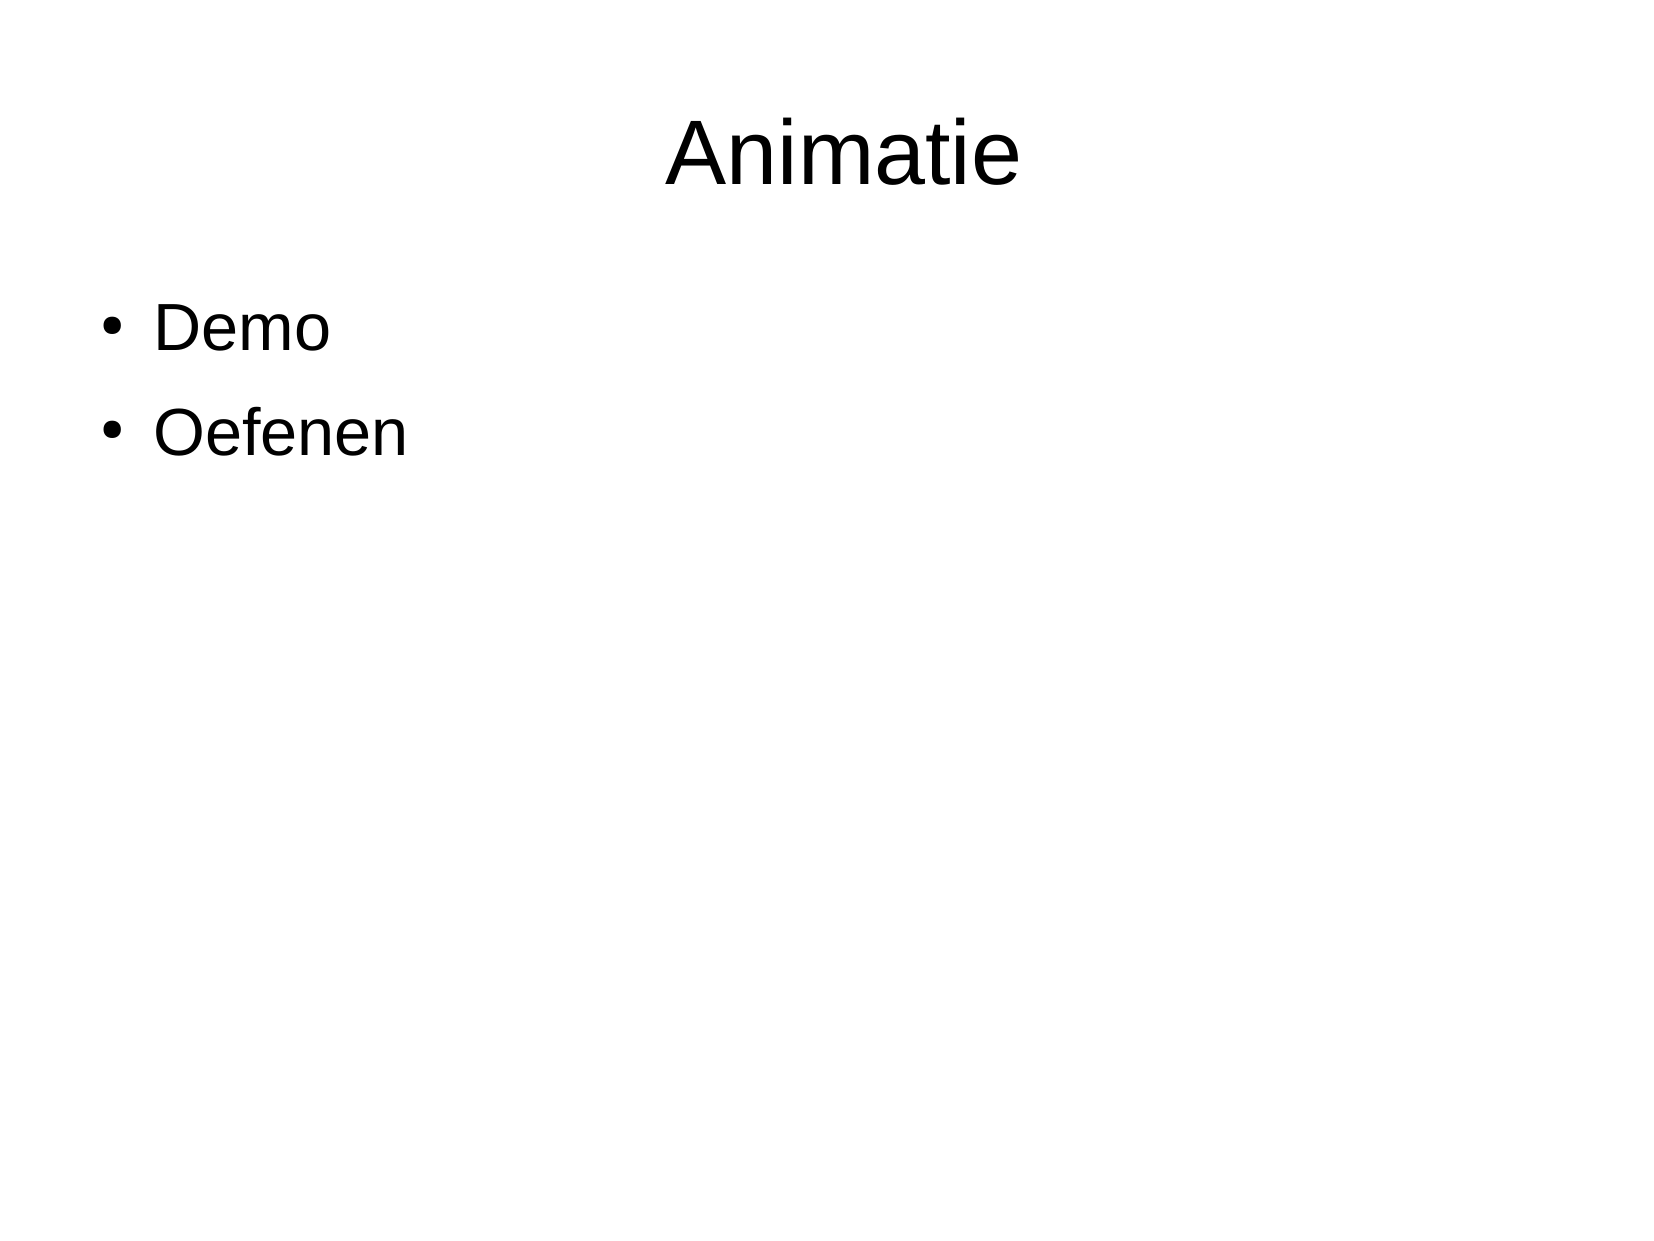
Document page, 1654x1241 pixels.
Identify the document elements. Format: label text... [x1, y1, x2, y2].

title Animatie [82, 49, 1571, 257]
list Demo Oefenen [82, 290, 1571, 1010]
